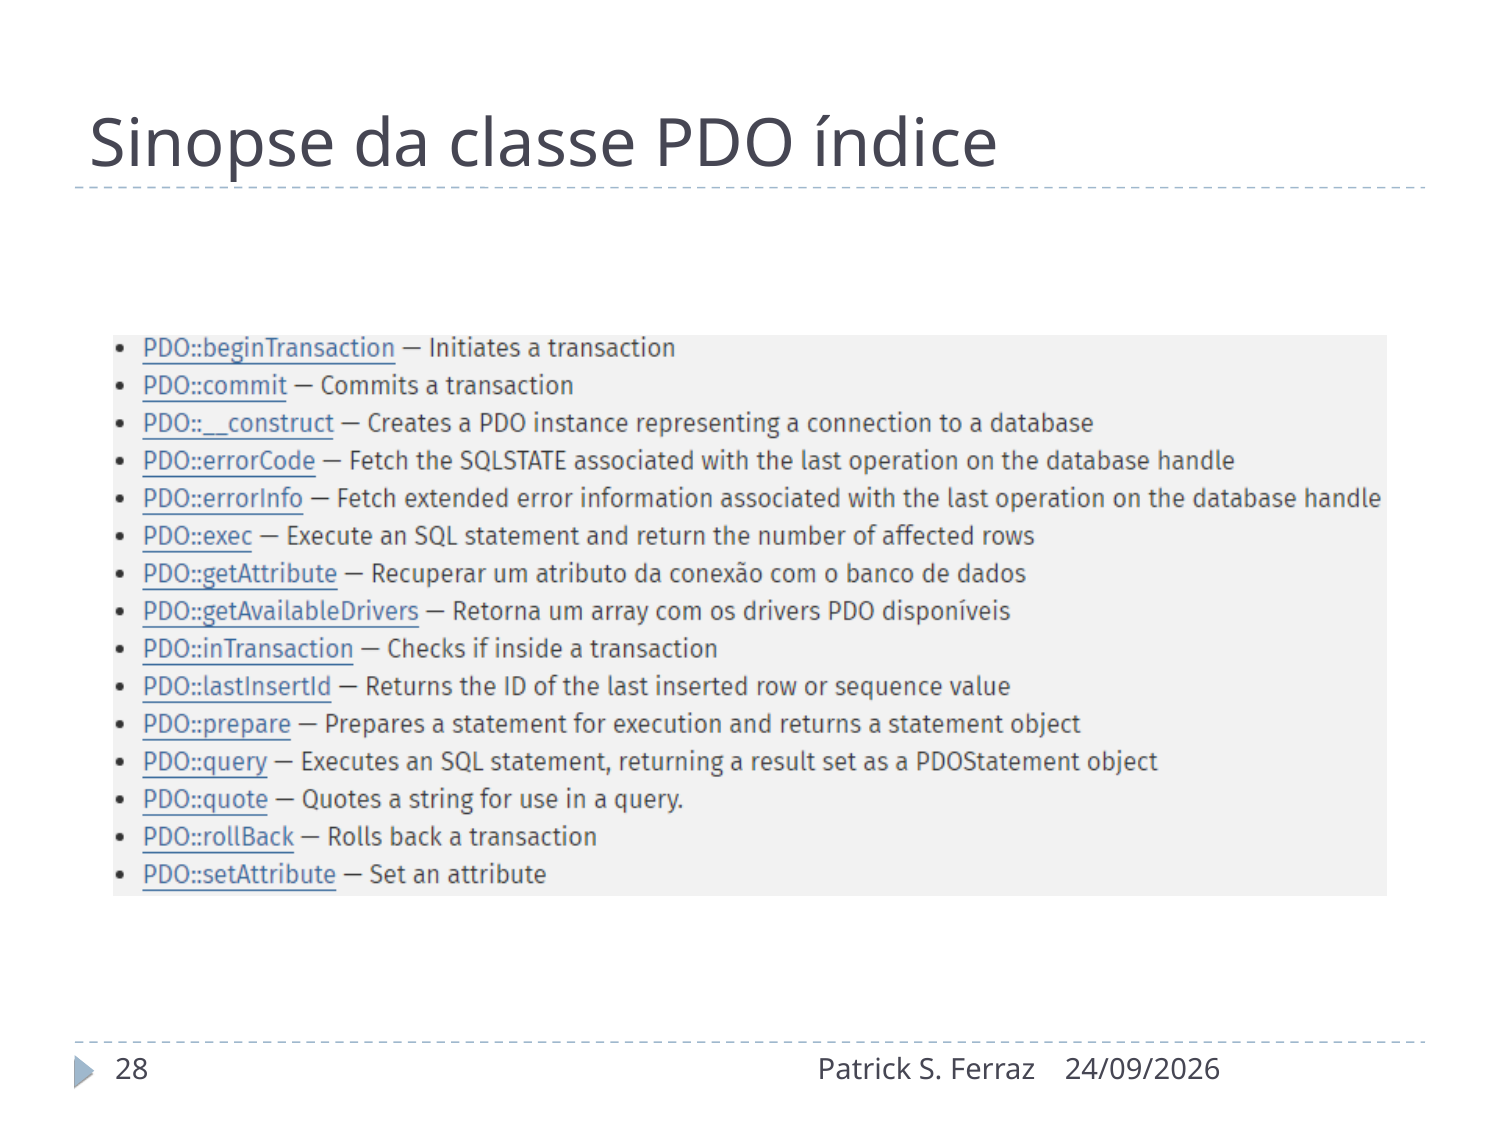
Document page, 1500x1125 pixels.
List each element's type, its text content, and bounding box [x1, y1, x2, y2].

slide_number <número> [100, 1042, 426, 1103]
footer Patrick S. Ferraz [475, 1042, 1051, 1103]
slide_number 08/07/2017 [1051, 1042, 1426, 1103]
picture [113, 335, 1387, 896]
title Sinopse da classe PDO índice [75, 24, 1425, 188]
